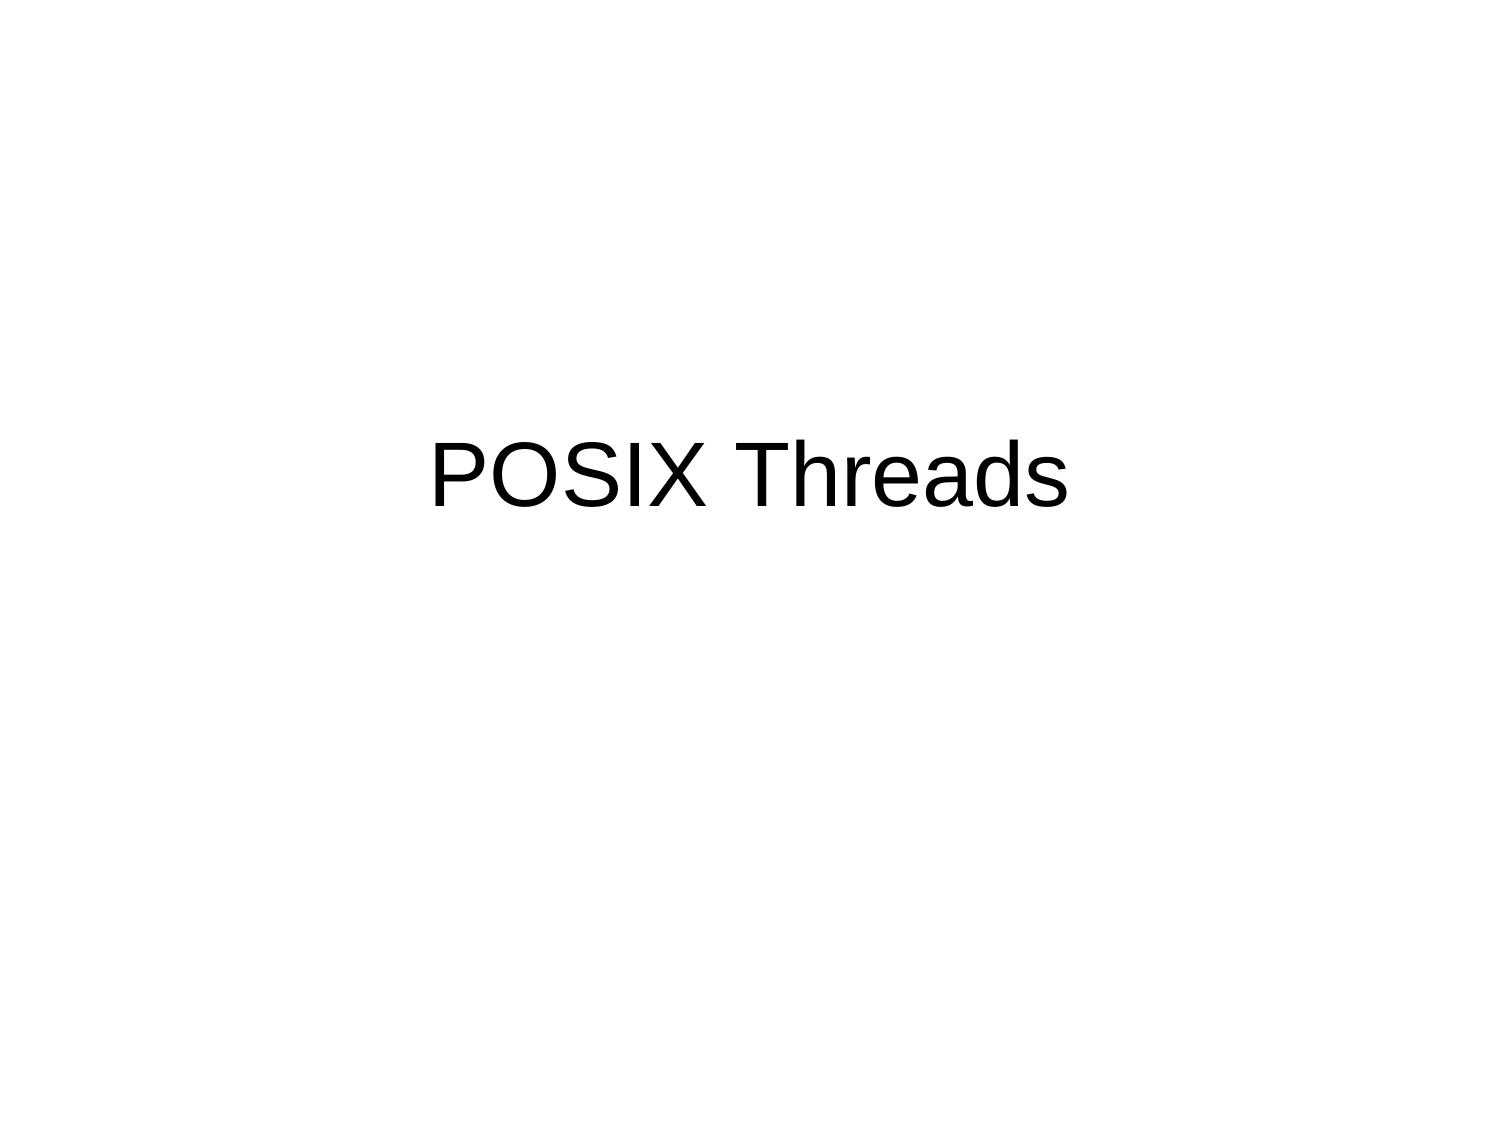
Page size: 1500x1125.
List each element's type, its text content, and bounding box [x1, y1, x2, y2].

title POSIX Threads [112, 349, 1388, 591]
